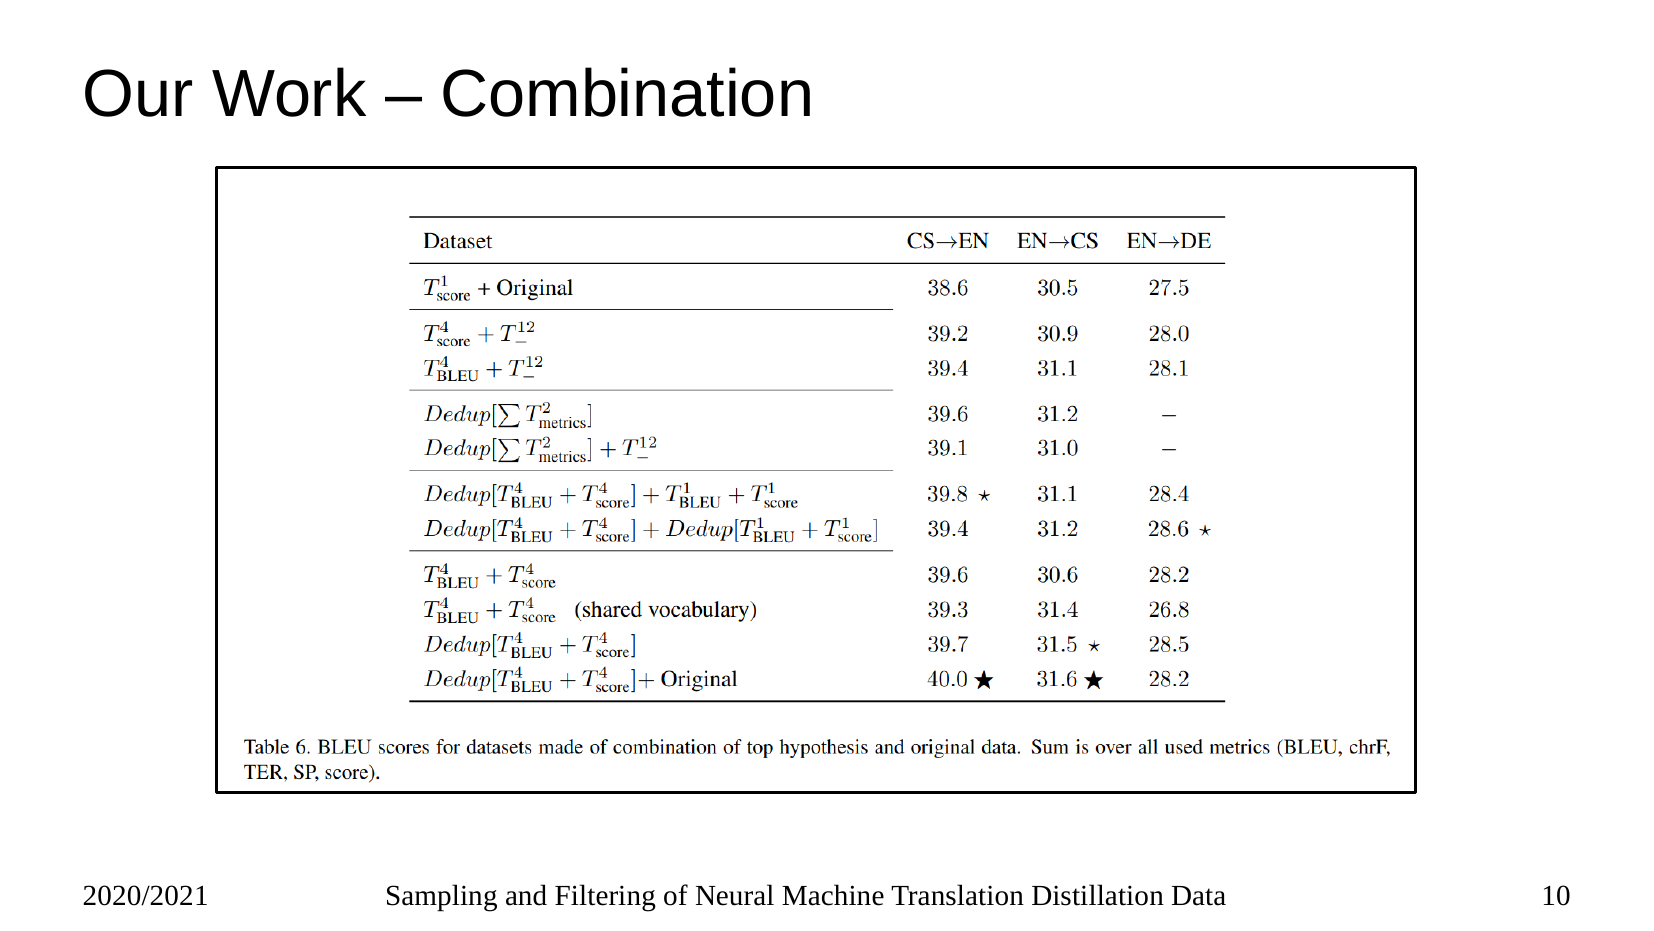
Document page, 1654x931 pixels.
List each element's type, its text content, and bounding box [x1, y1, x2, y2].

title Our Work – Combination [82, 37, 1571, 151]
picture [218, 168, 1414, 791]
